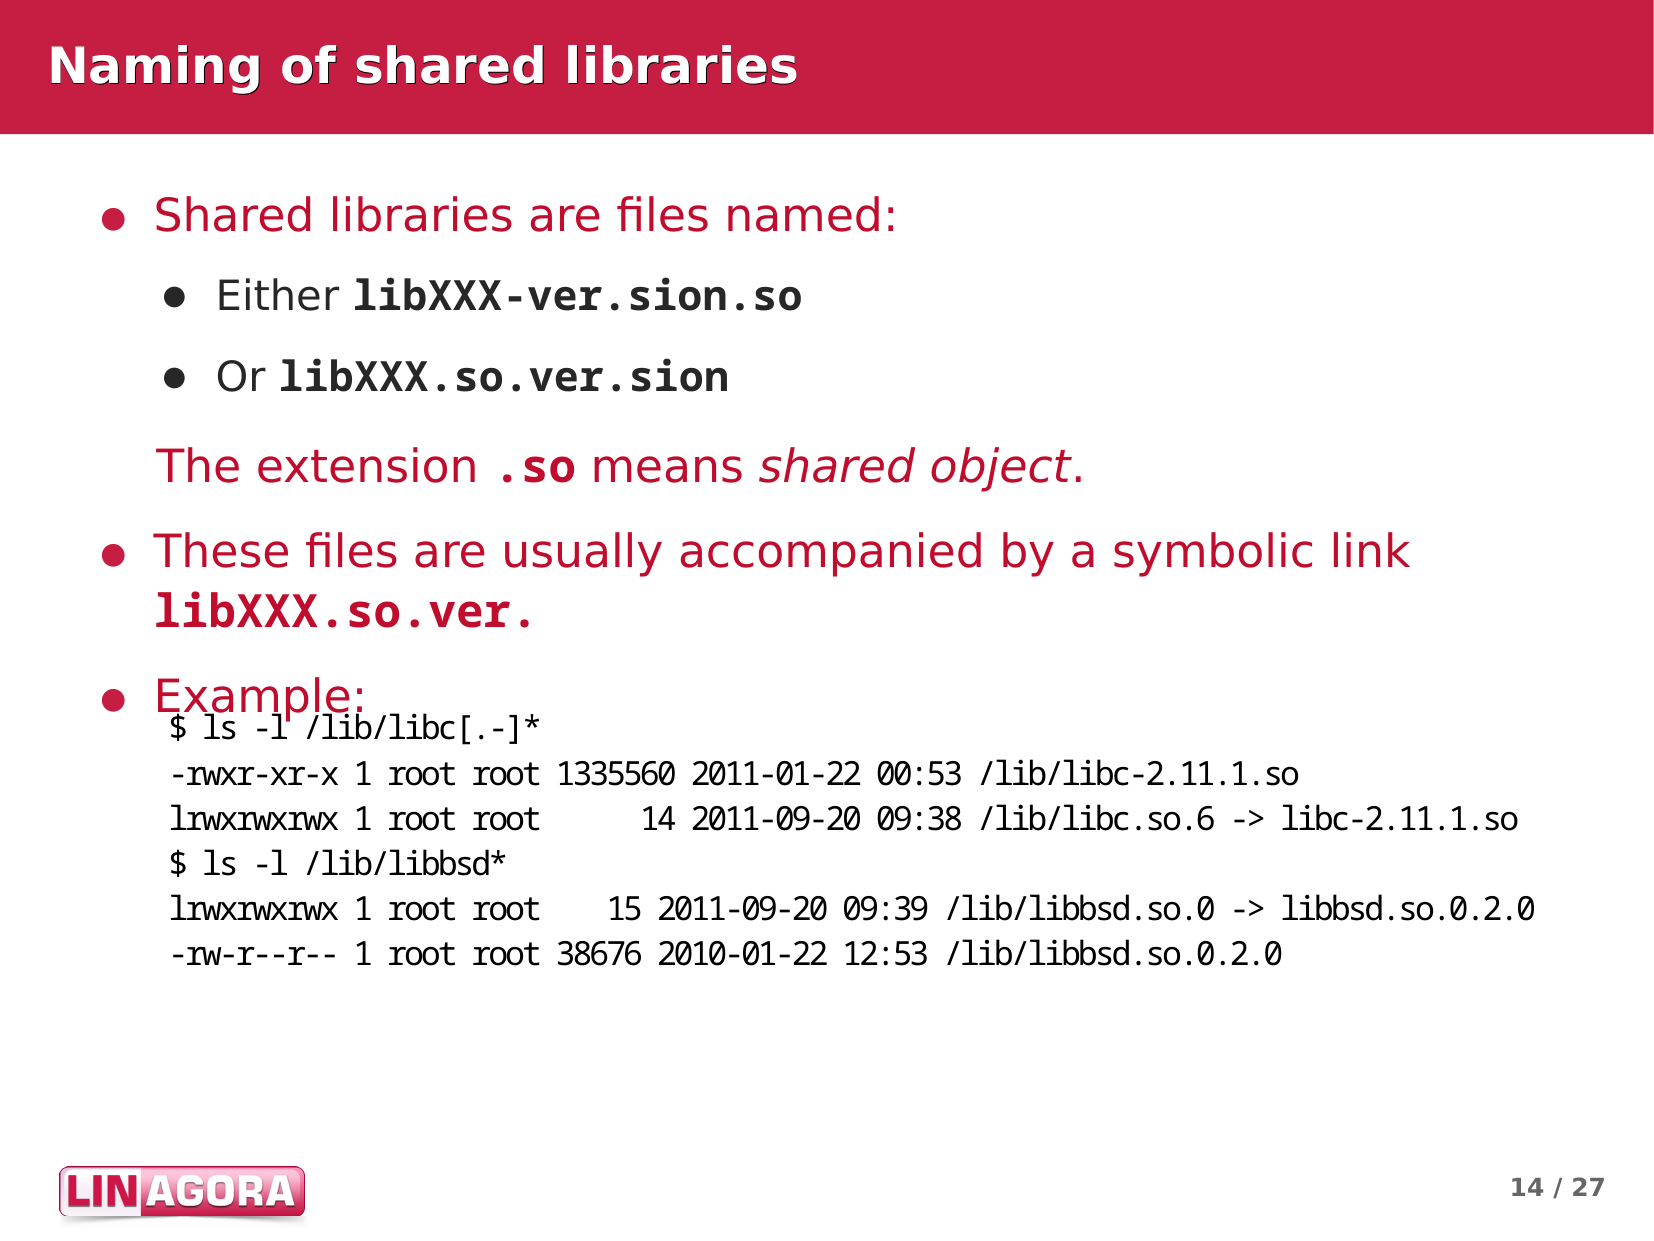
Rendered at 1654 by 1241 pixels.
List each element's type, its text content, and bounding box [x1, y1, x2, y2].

picture [59, 1166, 308, 1229]
title Naming of shared libraries [47, 7, 1624, 126]
list Shared libraries are files named: Either libXXX-ver.sion.so Or libXXX.so.ver.sion The extension .so means shared object. These files are usually accompanied by a symbolic link libXXX.so.ver. Example: [82, 188, 1571, 1134]
text_box $ ls -l /lib/libc[.-]* -rwxr-xr-x 1 root root 1335560 2011-01-22 00:53 /lib/libc-2.11.1.so lrwxrwxrwx 1 root root 14 2011-09-20 09:38 /lib/libc.so.6 -> libc-2.11.1.so $ ls -l /lib/libbsd* lrwxrwxrwx 1 root root 15 2011-09-20 09:39 /lib/libbsd.so.0 -> libbsd.so.0.2.0 -rw-r--r-- 1 root root 38676 2010-01-22 12:53 /lib/libbsd.so.0.2.0 [153, 696, 1595, 913]
